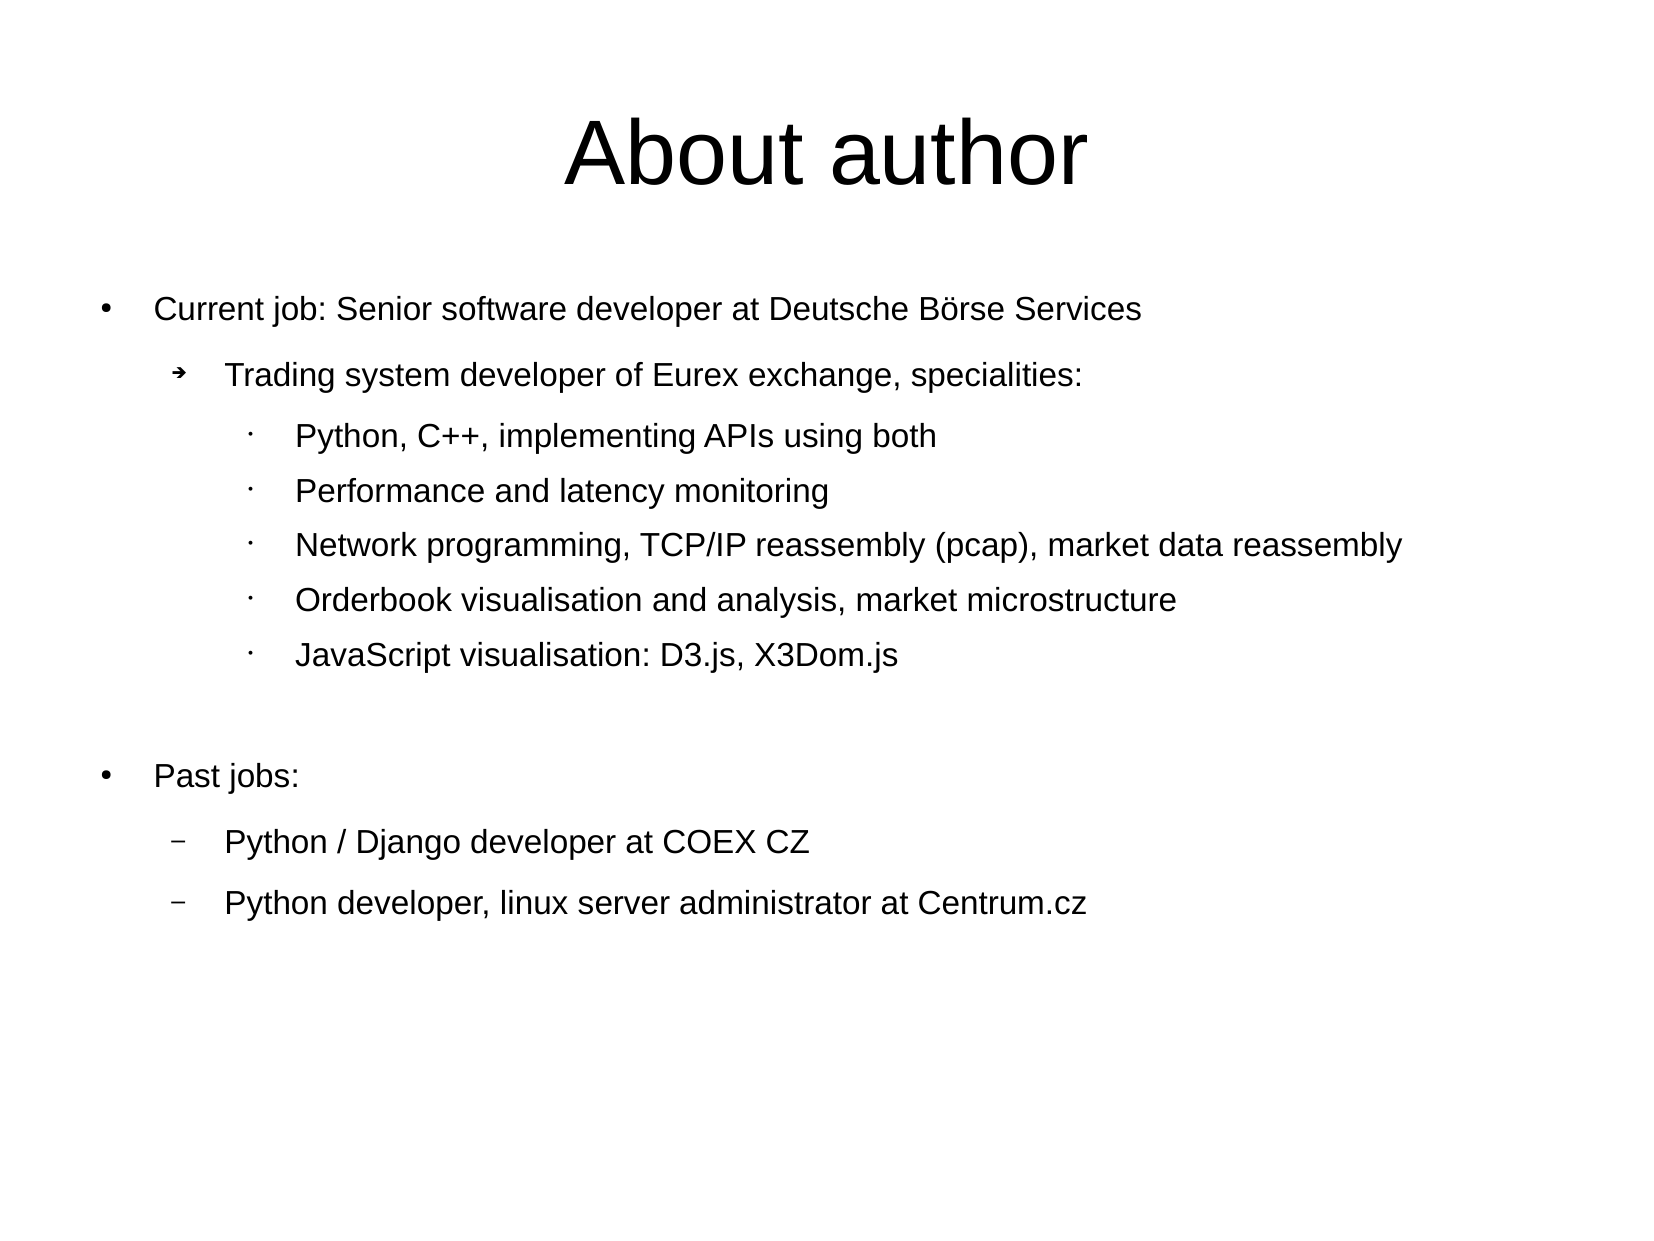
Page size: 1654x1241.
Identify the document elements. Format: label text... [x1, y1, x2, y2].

title About author [82, 49, 1571, 257]
list Current job: Senior software developer at Deutsche Börse Services Trading system developer of Eurex exchange, specialities: Python, C++, implementing APIs using both Performance and latency monitoring Network programming, TCP/IP reassembly (pcap), market data reassembly Orderbook visualisation and analysis, market microstructure JavaScript visualisation: D3.js, X3Dom.js Past jobs: Python / Django developer at COEX CZ Python developer, linux server administrator at Centrum.cz [82, 290, 1571, 1010]
